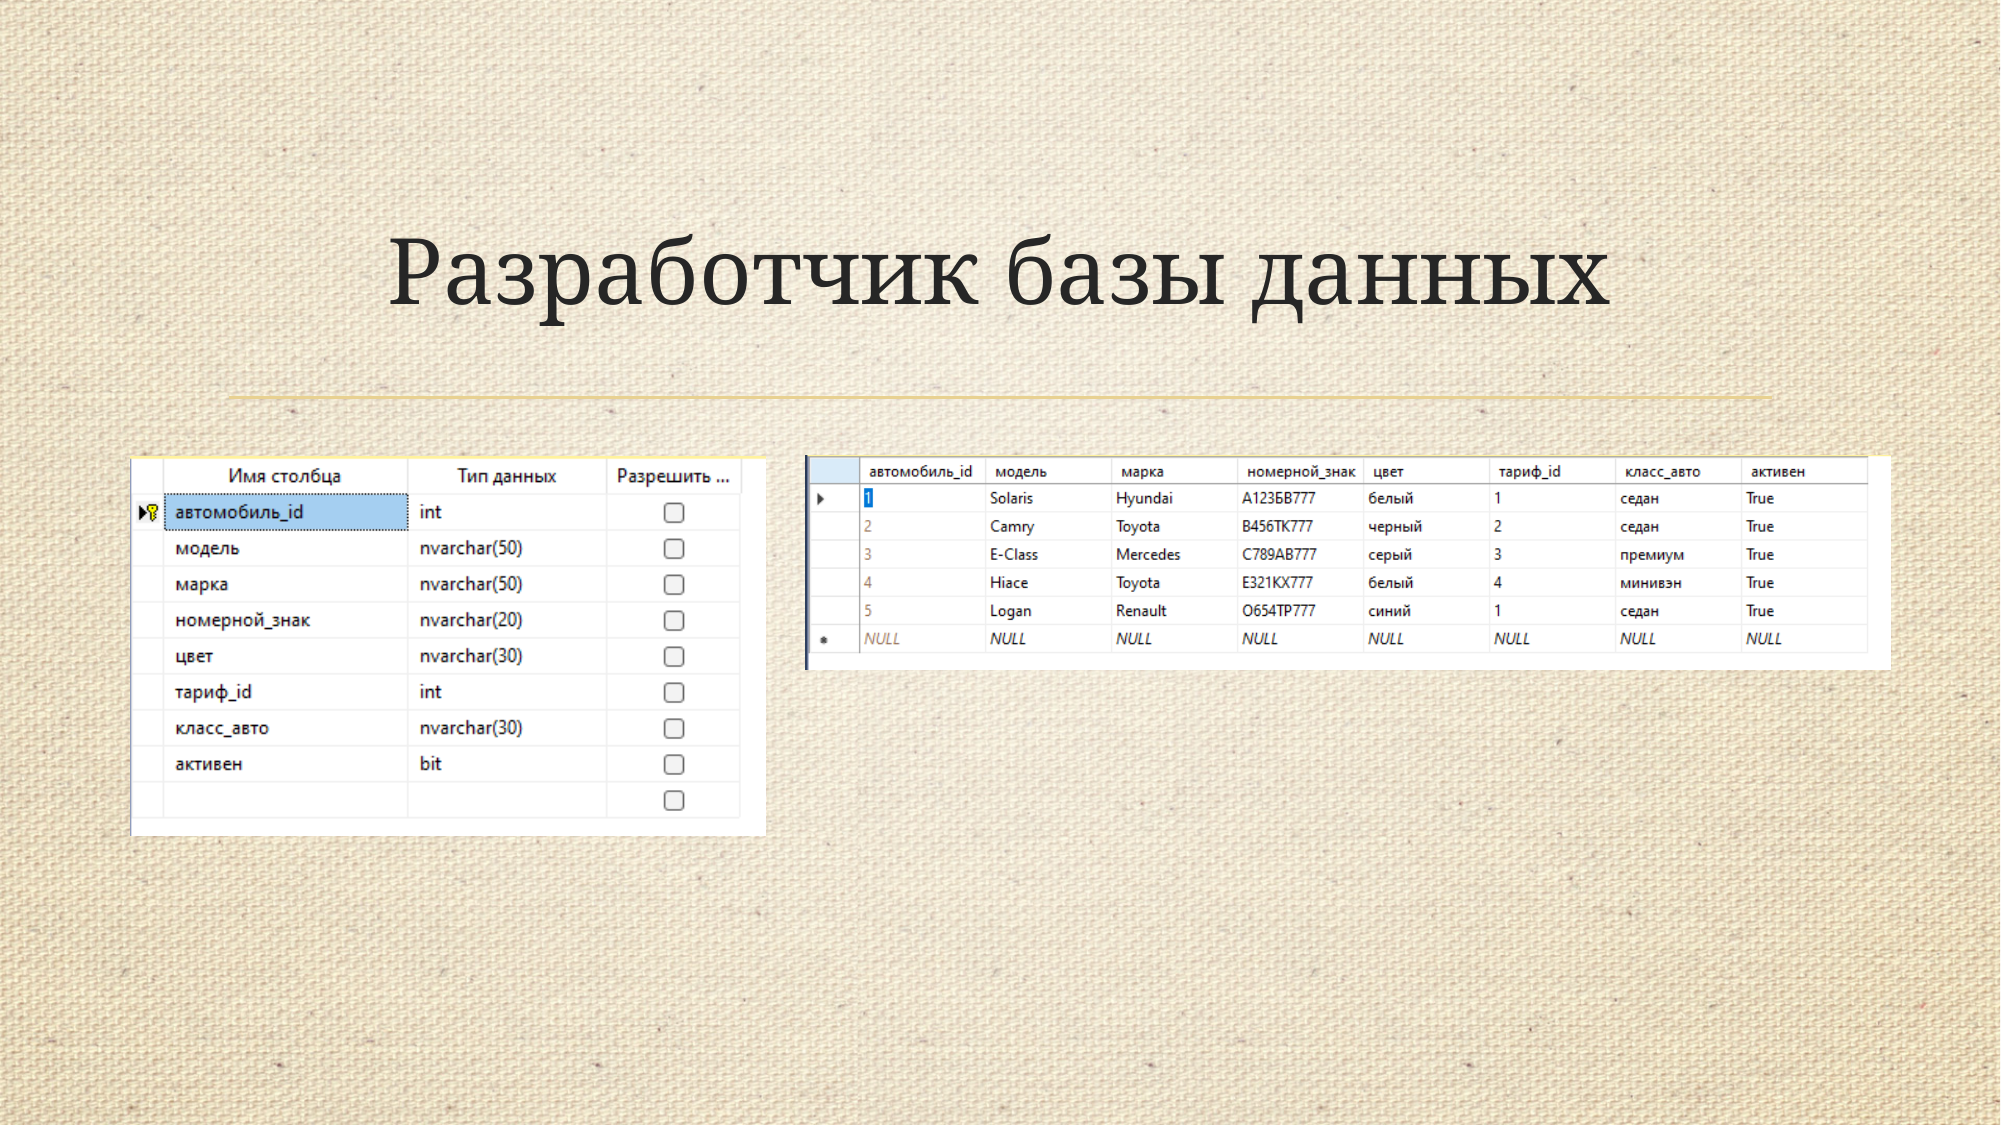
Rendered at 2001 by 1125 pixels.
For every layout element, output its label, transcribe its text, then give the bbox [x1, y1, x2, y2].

title Разработчик базы данных [212, 161, 1788, 376]
picture [130, 456, 766, 836]
picture [805, 455, 1891, 670]
